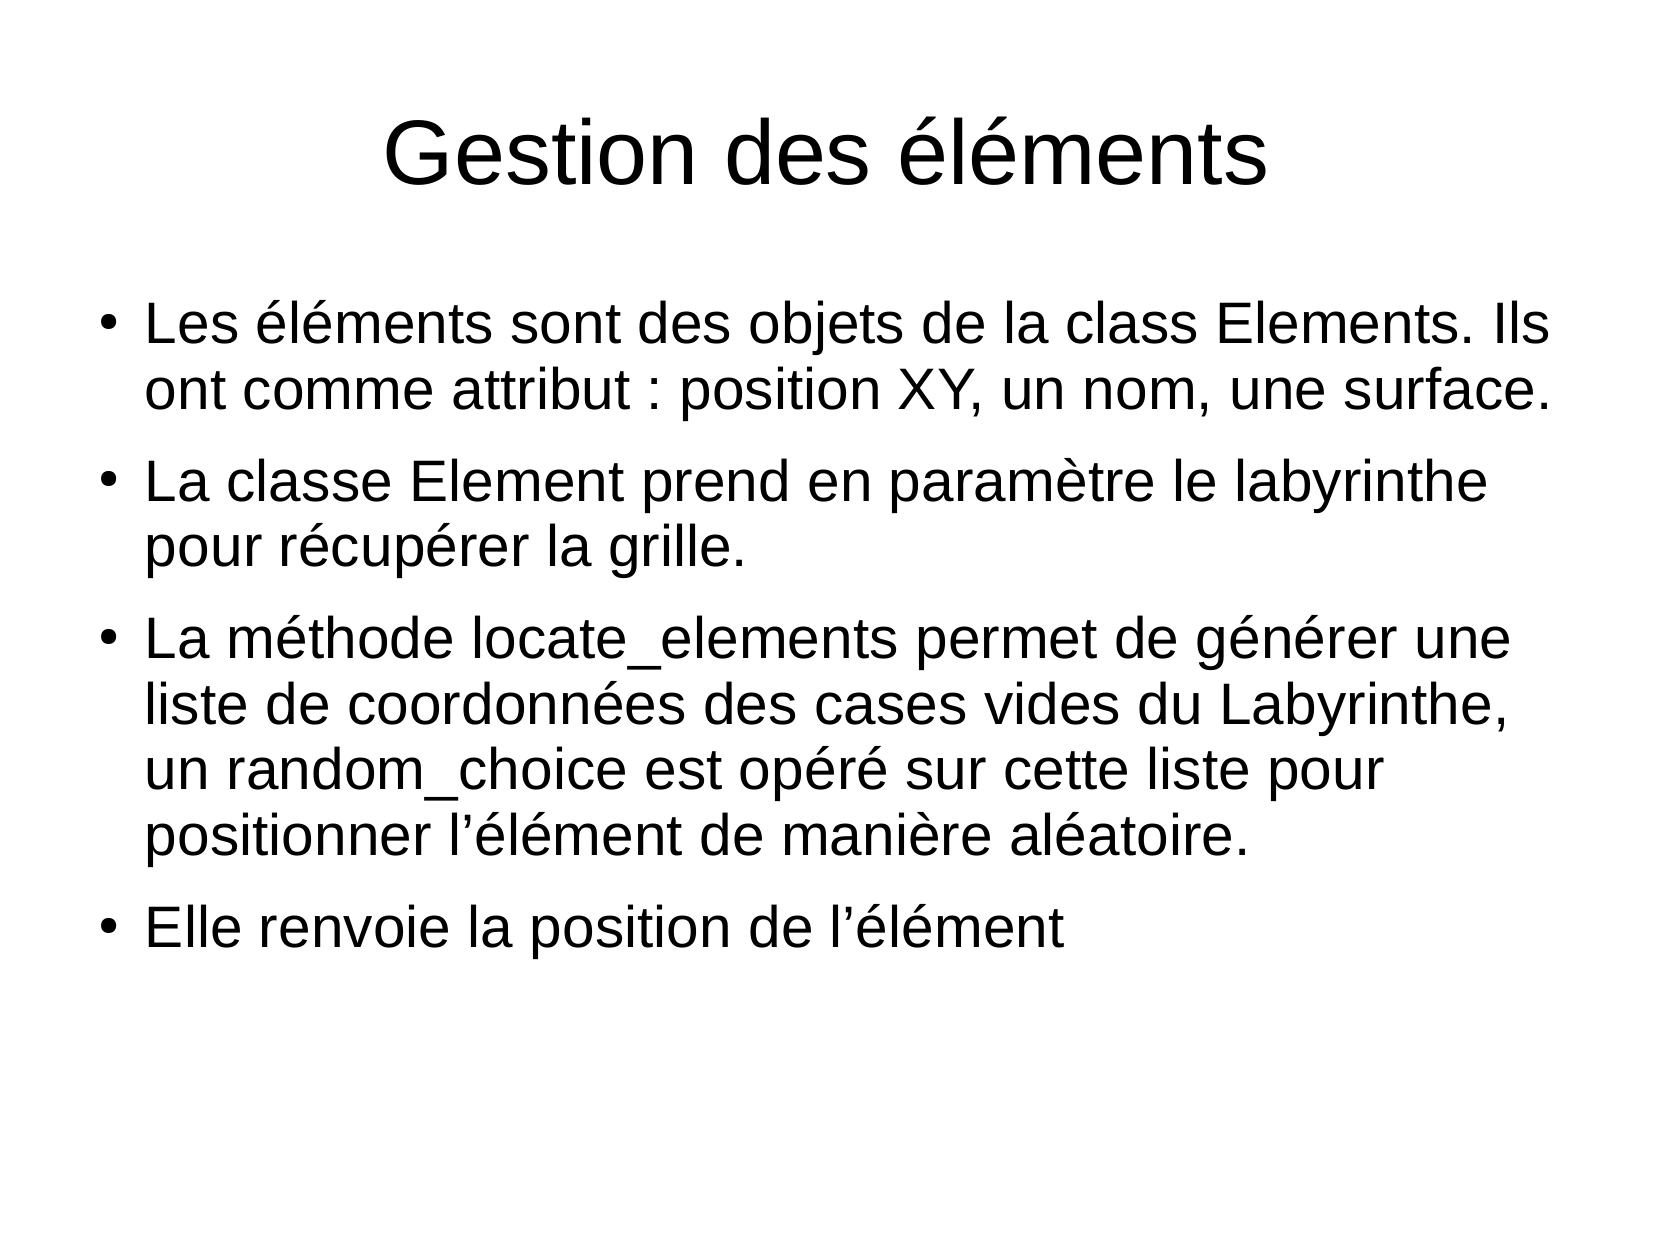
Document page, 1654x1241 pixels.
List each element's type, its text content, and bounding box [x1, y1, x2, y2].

title Gestion des éléments [82, 49, 1571, 257]
list Les éléments sont des objets de la class Elements. Ils ont comme attribut : position XY, un nom, une surface. La classe Element prend en paramètre le labyrinthe pour récupérer la grille. La méthode locate_elements permet de générer une liste de coordonnées des cases vides du Labyrinthe, un random_choice est opéré sur cette liste pour positionner l’élément de manière aléatoire. Elle renvoie la position de l’élément [82, 290, 1571, 1010]
